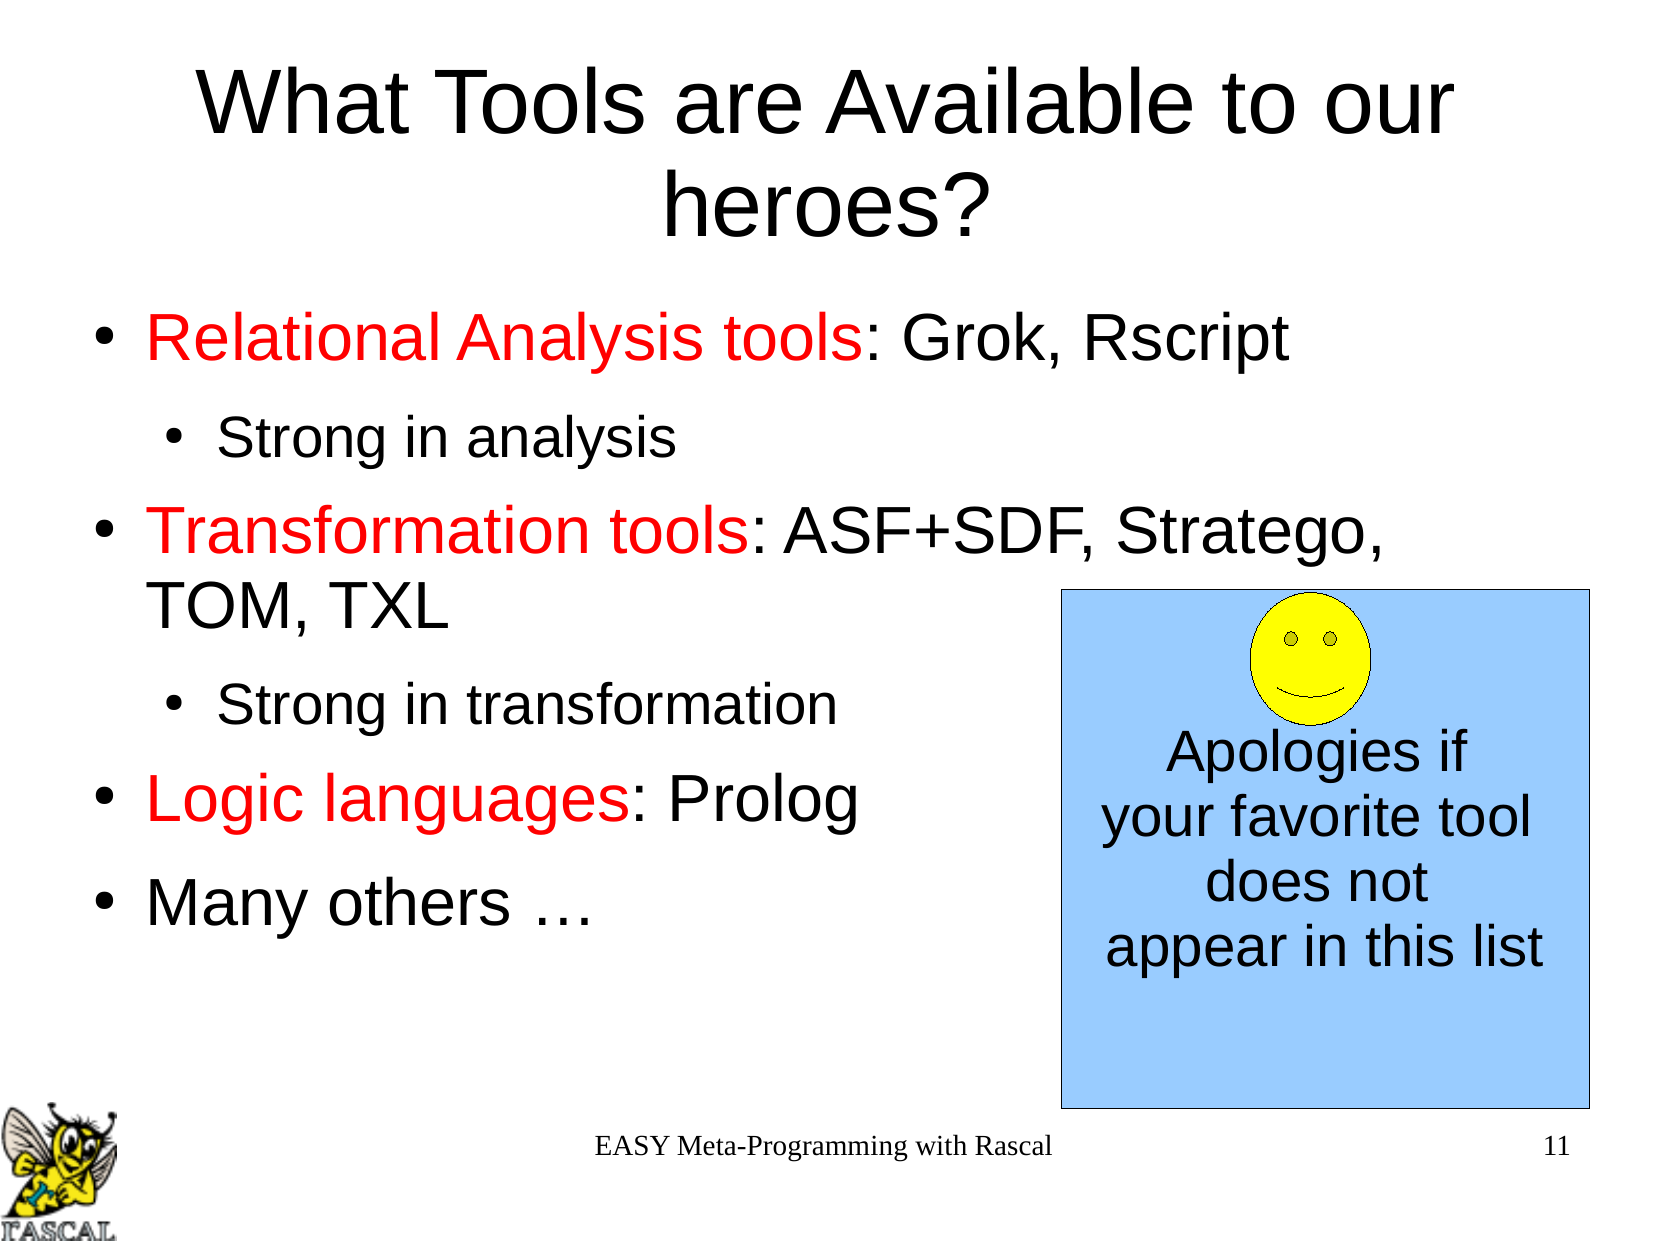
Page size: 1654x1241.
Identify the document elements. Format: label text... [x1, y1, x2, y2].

list Relational Analysis tools: Grok, Rscript Strong in analysis Transformation tools: ASF+SDF, Stratego, TOM, TXL Strong in transformation Logic languages: Prolog Many others … [75, 300, 1564, 1119]
text_box [1250, 592, 1371, 726]
picture [0, 1102, 117, 1241]
title What Tools are Available to our heroes? [82, 49, 1571, 257]
text_box Apologies if your favorite tool does not appear in this list [1061, 589, 1590, 1109]
